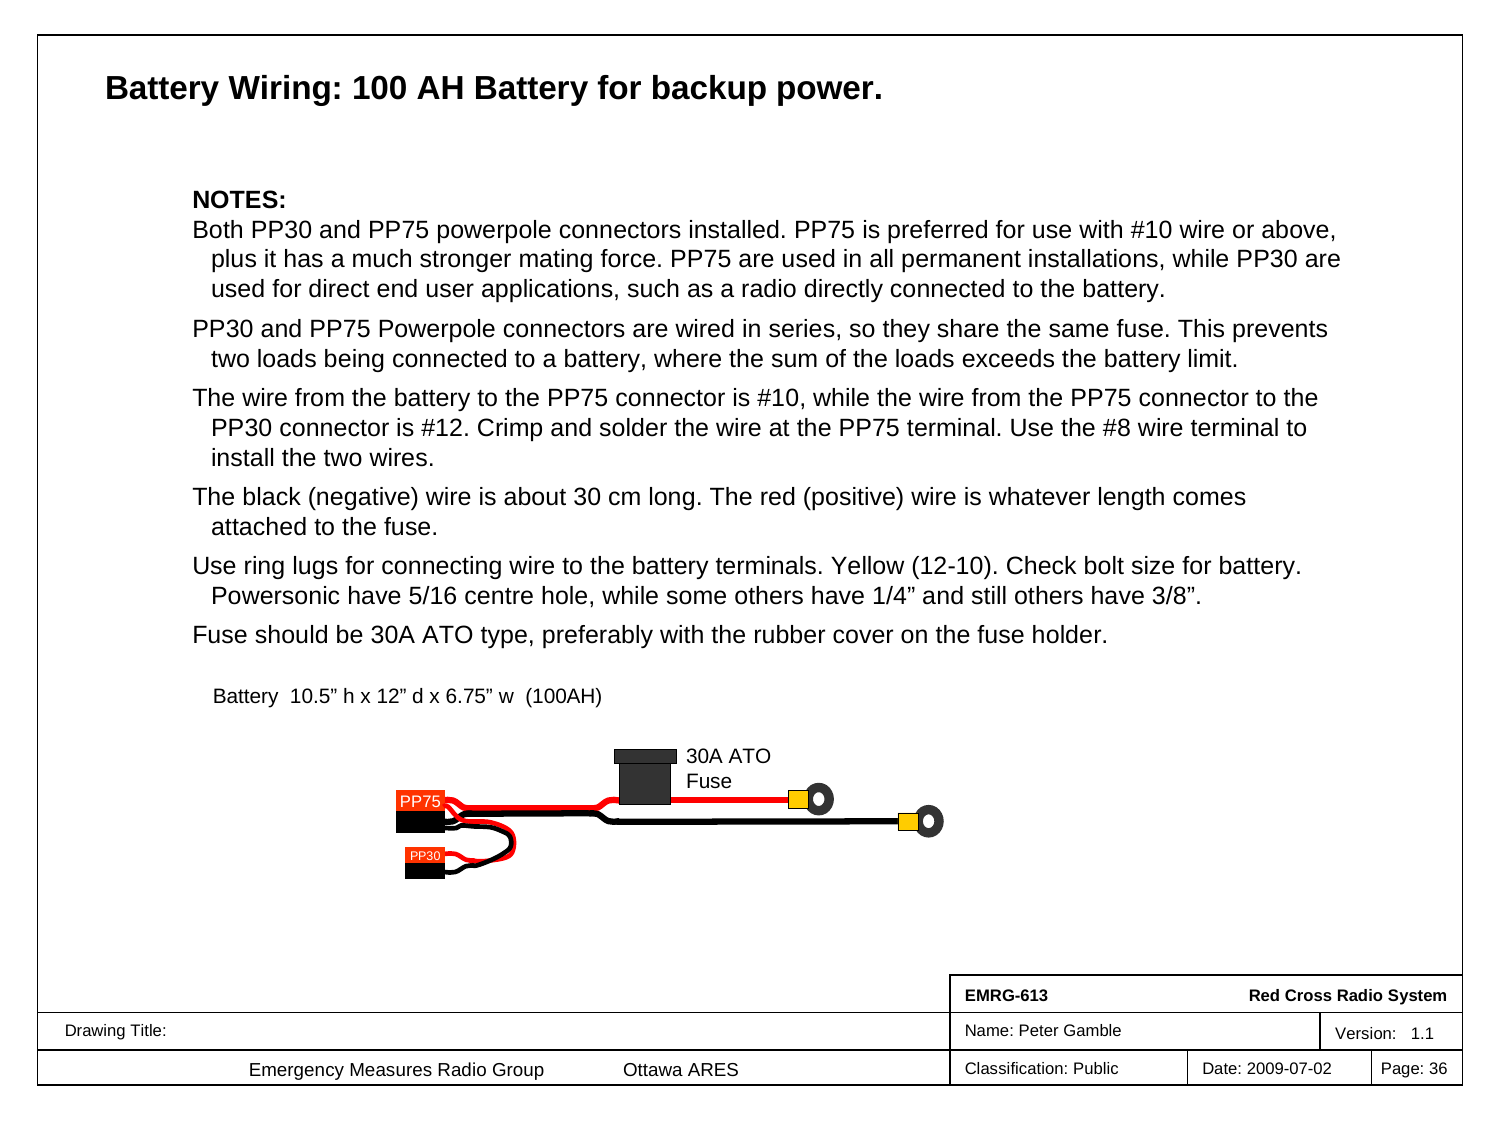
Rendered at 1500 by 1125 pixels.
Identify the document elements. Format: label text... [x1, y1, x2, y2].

text_box [396, 812, 445, 833]
text_box Battery Wiring: 100 AH Battery for backup power. [90, 58, 900, 115]
text_box Emergency Measures Radio Group Ottawa ARES [50, 1049, 938, 1086]
text_box [897, 812, 919, 831]
text_box [406, 864, 445, 879]
text_box NOTES: Both PP30 and PP75 powerpole connectors installed. PP75 is preferred for use with #10 wire or above, plus it has a much stronger mating force. PP75 are used in all permanent installations, while PP30 are used for direct end user applications, such as a radio directly connected to the battery. PP30 and PP75 Powerpole connectors are wired in series, so they share the same fuse. This prevents two loads being connected to a battery, where the sum of the loads exceeds the battery limit. The wire from the battery to the PP75 connector is #10, while the wire from the PP75 connector to the PP30 connector is #12. Crimp and solder the wire at the PP75 terminal. Use the #8 wire terminal to install the two wires. The black (negative) wire is about 30 cm long. The red (positive) wire is whatever length comes attached to the fuse. Use ring lugs for connecting wire to the battery terminals. Yellow (12-10). Check bolt size for battery. Powersonic have 5/16 centre hole, while some others have 1/4” and still others have 3/8”. Fuse should be 30A ATO type, preferably with the rubber cover on the fuse holder. [177, 175, 1360, 657]
text_box PP30 [406, 848, 445, 864]
text_box 30A ATO Fuse [671, 734, 800, 801]
text_box [788, 790, 809, 809]
text_box Page: <number> [1362, 1049, 1463, 1086]
text_box PP75 [396, 790, 445, 811]
text_box [614, 749, 671, 805]
text_box Battery 10.5” h x 12” d x 6.75” w (100AH) [198, 675, 618, 716]
